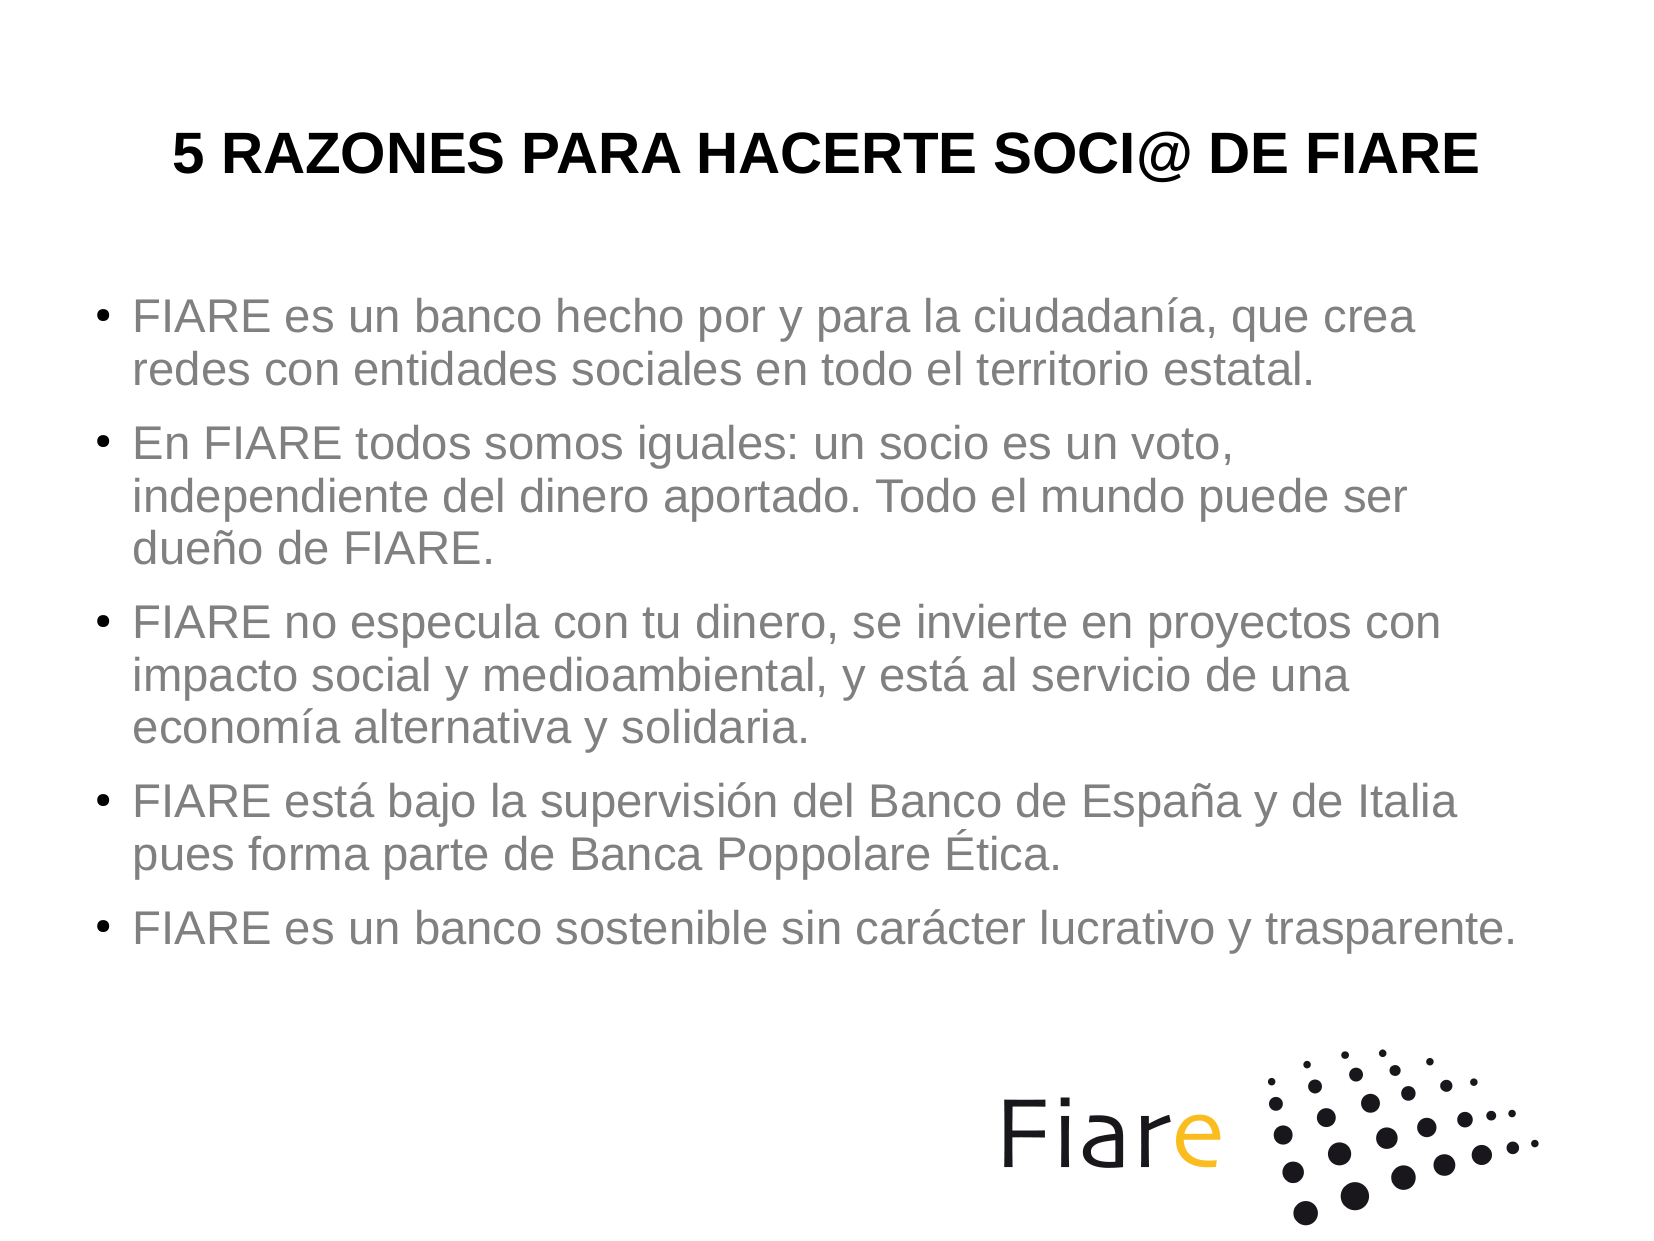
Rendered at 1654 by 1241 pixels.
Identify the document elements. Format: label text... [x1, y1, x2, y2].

list FIARE es un banco hecho por y para la ciudadanía, que crea redes con entidades sociales en todo el territorio estatal. En FIARE todos somos iguales: un socio es un voto, independiente del dinero aportado. Todo el mundo puede ser dueño de FIARE. FIARE no especula con tu dinero, se invierte en proyectos con impacto social y medioambiental, y está al servicio de una economía alternativa y solidaria. FIARE está bajo la supervisión del Banco de España y de Italia pues forma parte de Banca Poppolare Ética. FIARE es un banco sostenible sin carácter lucrativo y trasparente. [82, 290, 1538, 1010]
title 5 RAZONES PARA HACERTE SOCI@ DE FIARE [82, 49, 1571, 257]
picture [1003, 1049, 1539, 1226]
